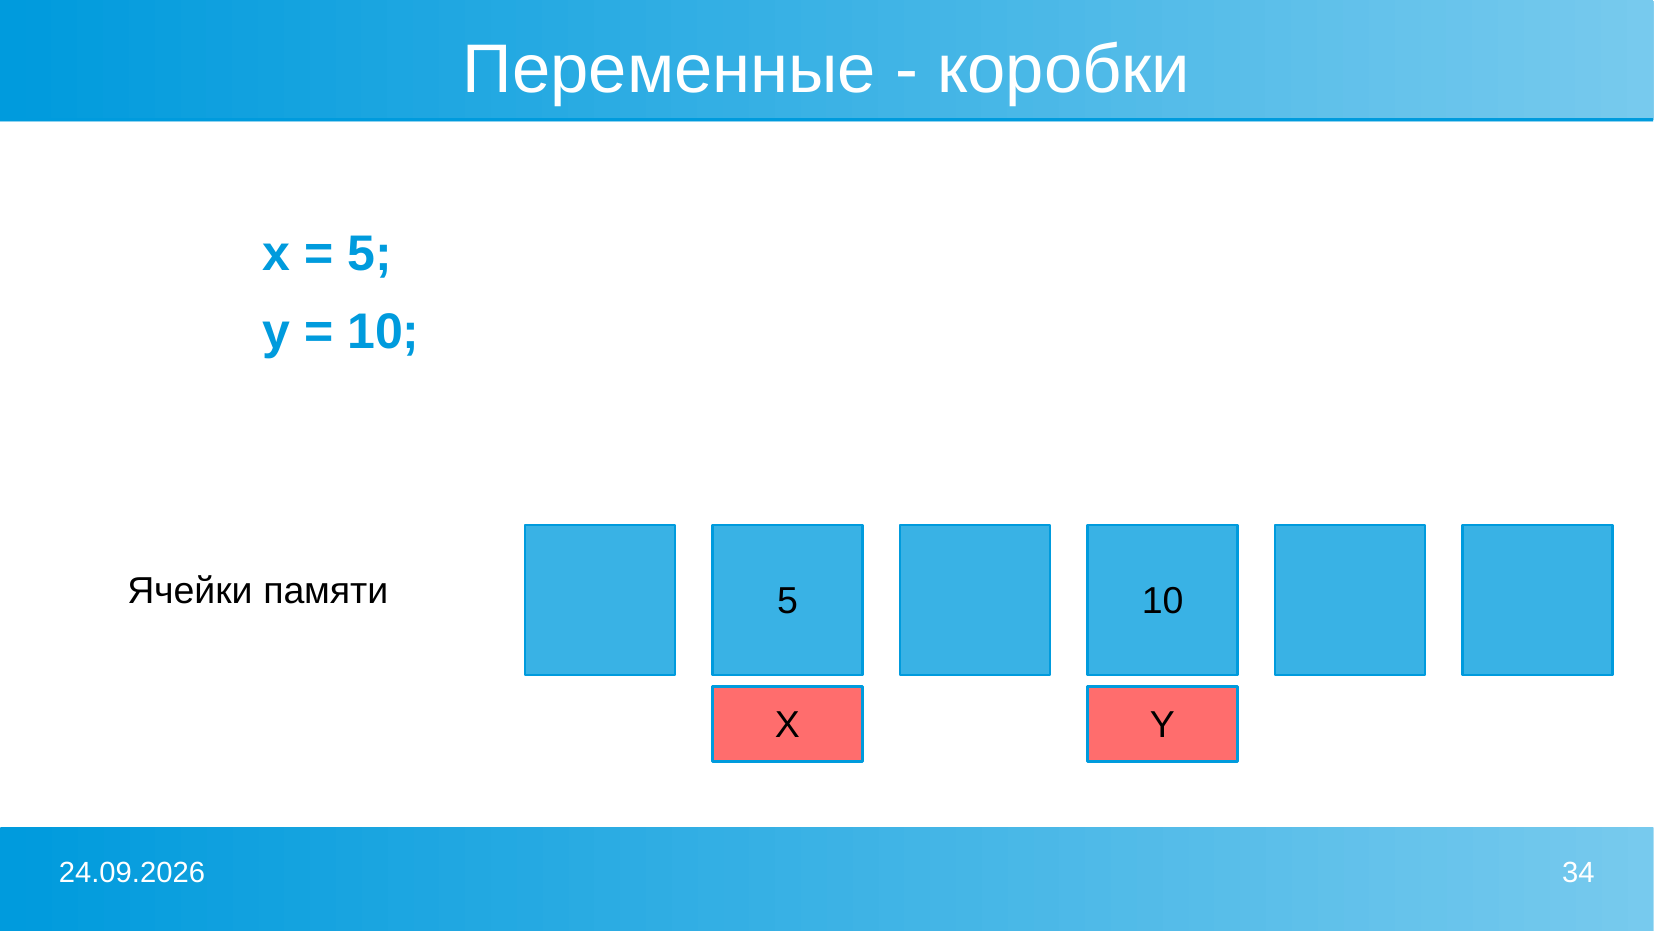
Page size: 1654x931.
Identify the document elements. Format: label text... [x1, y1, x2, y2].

text_box [525, 525, 676, 676]
text_box X [712, 686, 863, 762]
text_box 5 [712, 525, 863, 676]
text_box [900, 525, 1051, 676]
title Переменные - коробки [59, 29, 1595, 108]
list x = 5; y = 10; [262, 225, 488, 376]
text_box Ячейки памяти [112, 562, 404, 620]
text_box [1462, 525, 1613, 676]
text_box 10 [1087, 525, 1238, 676]
text_box Y [1087, 686, 1238, 762]
text_box [1275, 525, 1426, 676]
